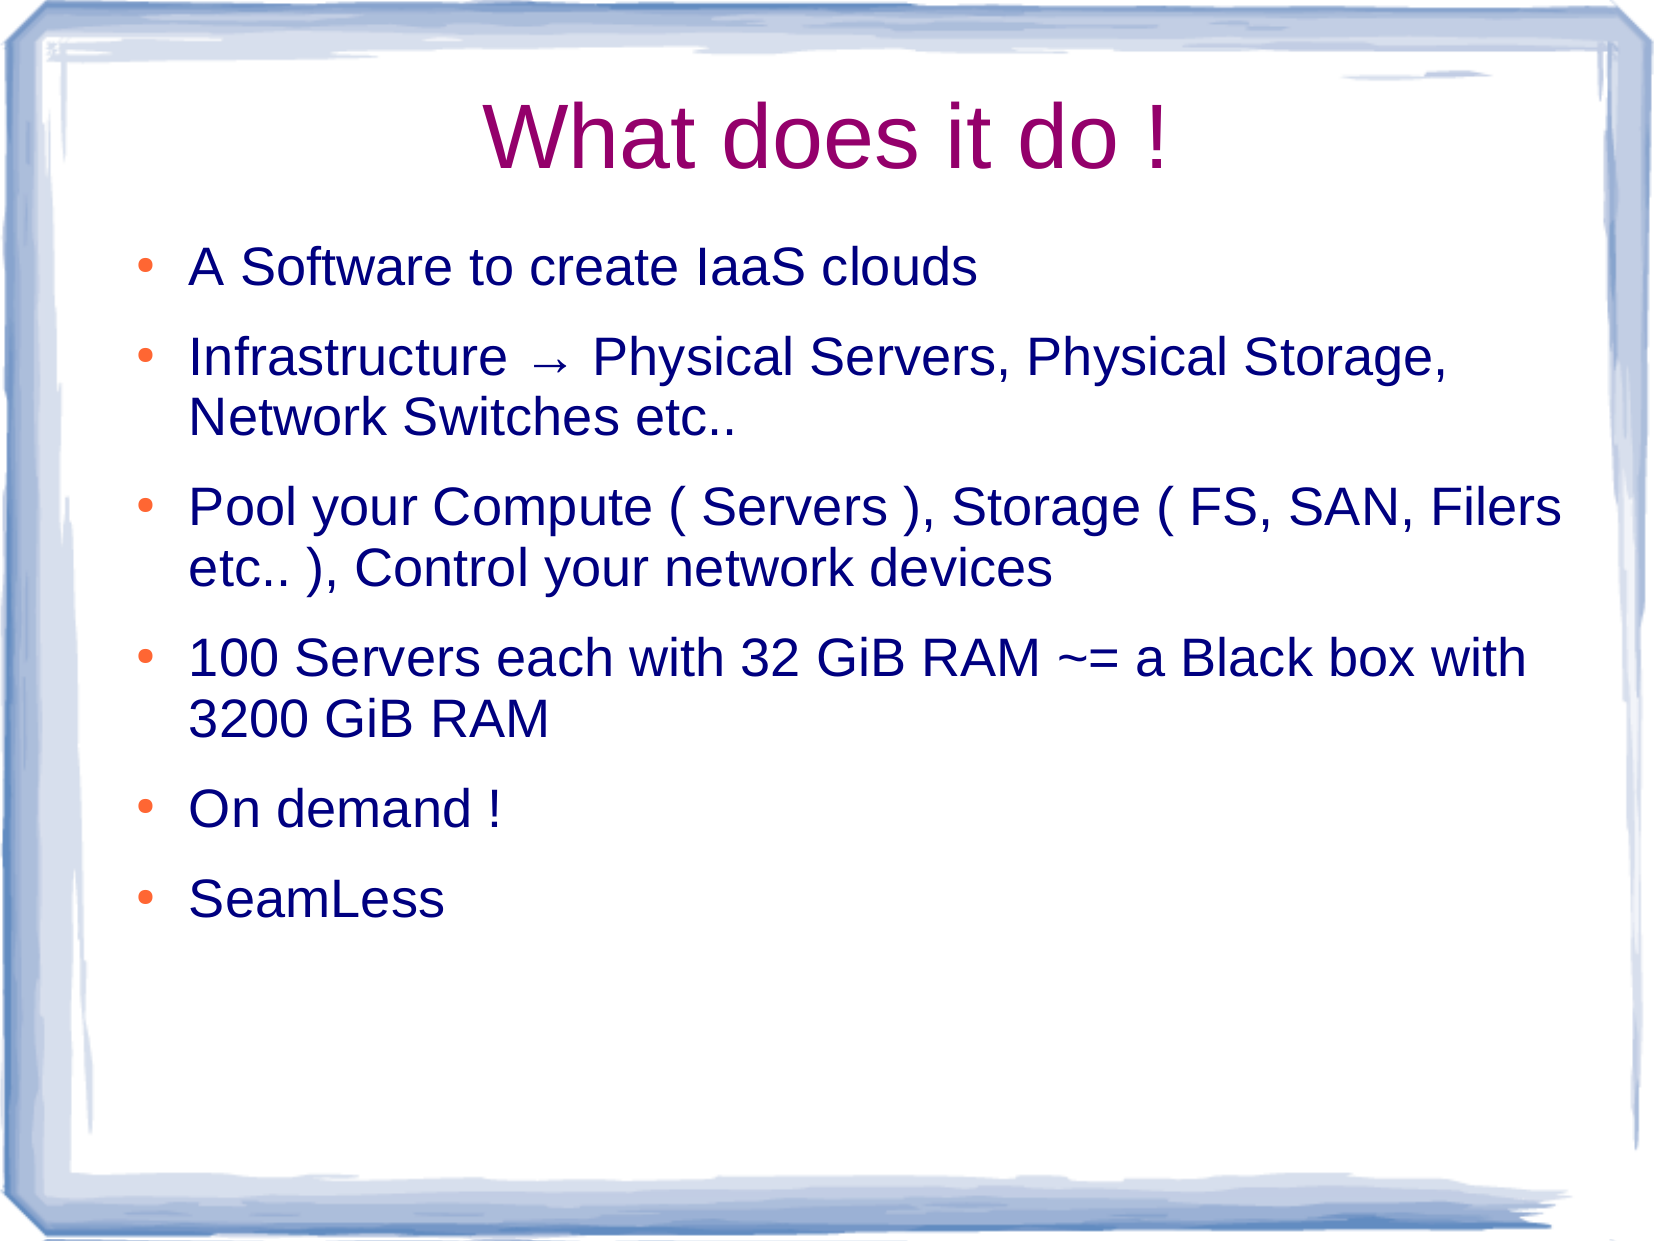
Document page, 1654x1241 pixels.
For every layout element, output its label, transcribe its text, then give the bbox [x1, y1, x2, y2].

list A Software to create IaaS clouds Infrastructure → Physical Servers, Physical Storage, Network Switches etc.. Pool your Compute ( Servers ), Storage ( FS, SAN, Filers etc.. ), Control your network devices 100 Servers each with 32 GiB RAM ~= a Black box with 3200 GiB RAM On demand ! SeamLess [118, 236, 1571, 1134]
title What does it do ! [82, 49, 1571, 225]
picture [0, 0, 1654, 1241]
